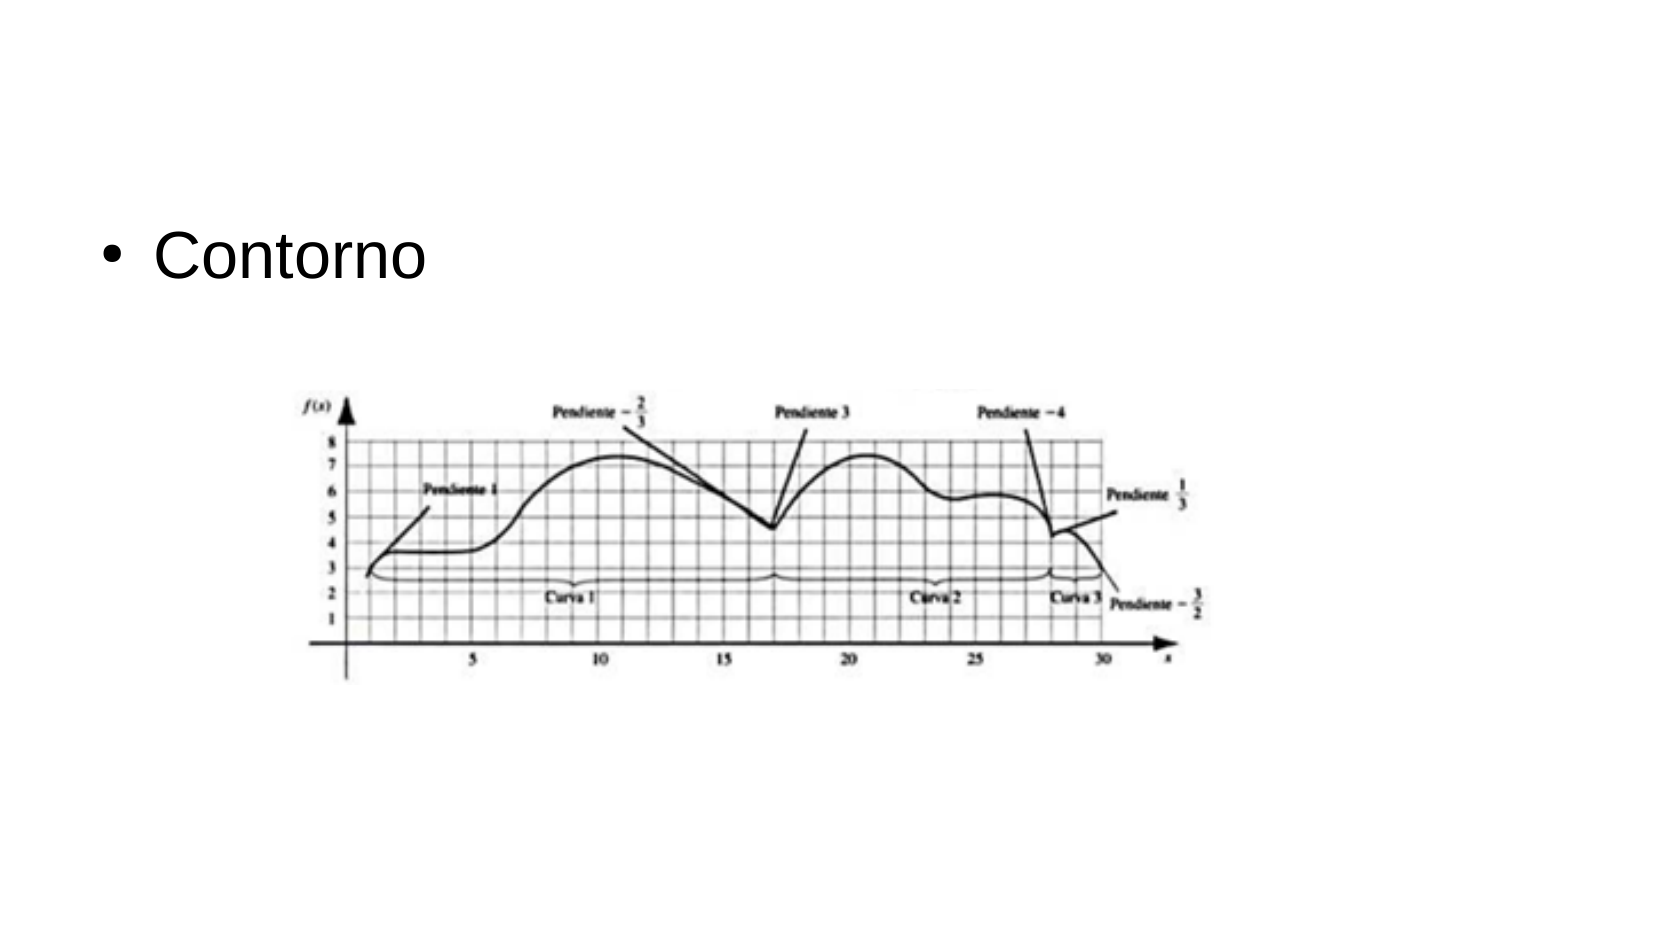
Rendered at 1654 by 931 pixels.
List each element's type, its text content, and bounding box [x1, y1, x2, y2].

picture [284, 389, 1252, 685]
list Contorno [82, 217, 1571, 758]
